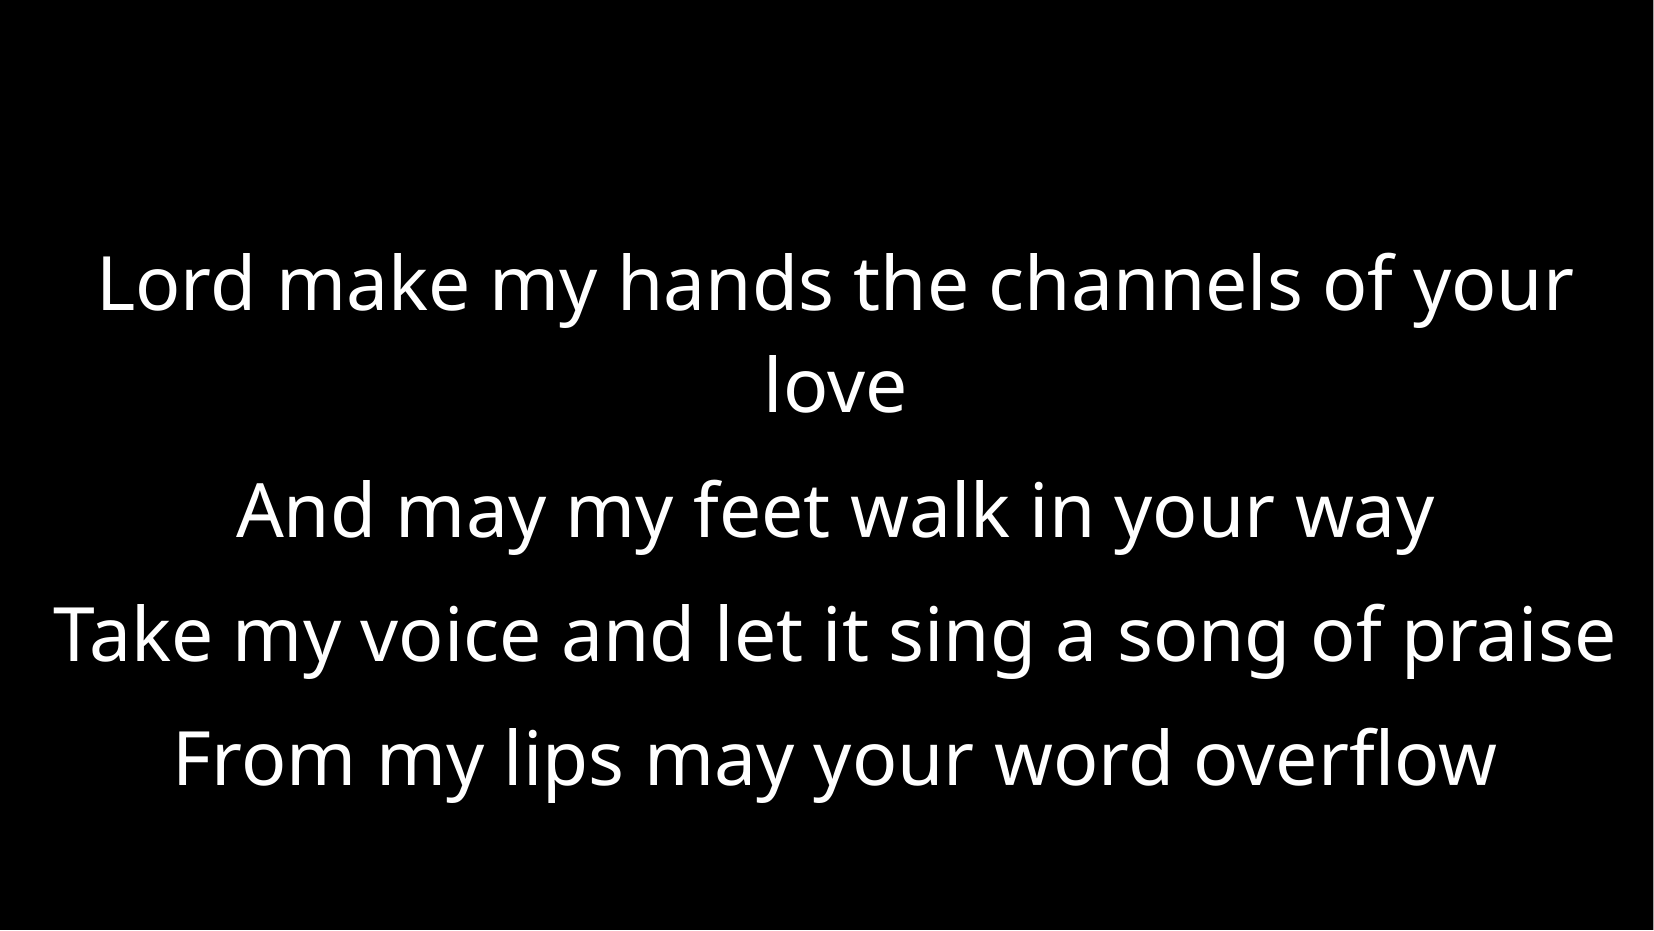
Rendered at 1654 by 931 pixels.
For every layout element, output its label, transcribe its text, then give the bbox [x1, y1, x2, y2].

list Lord make my hands the channels of your love And may my feet walk in your way Take my voice and let it sing a song of praise From my lips may your word overflow [0, 230, 1654, 922]
